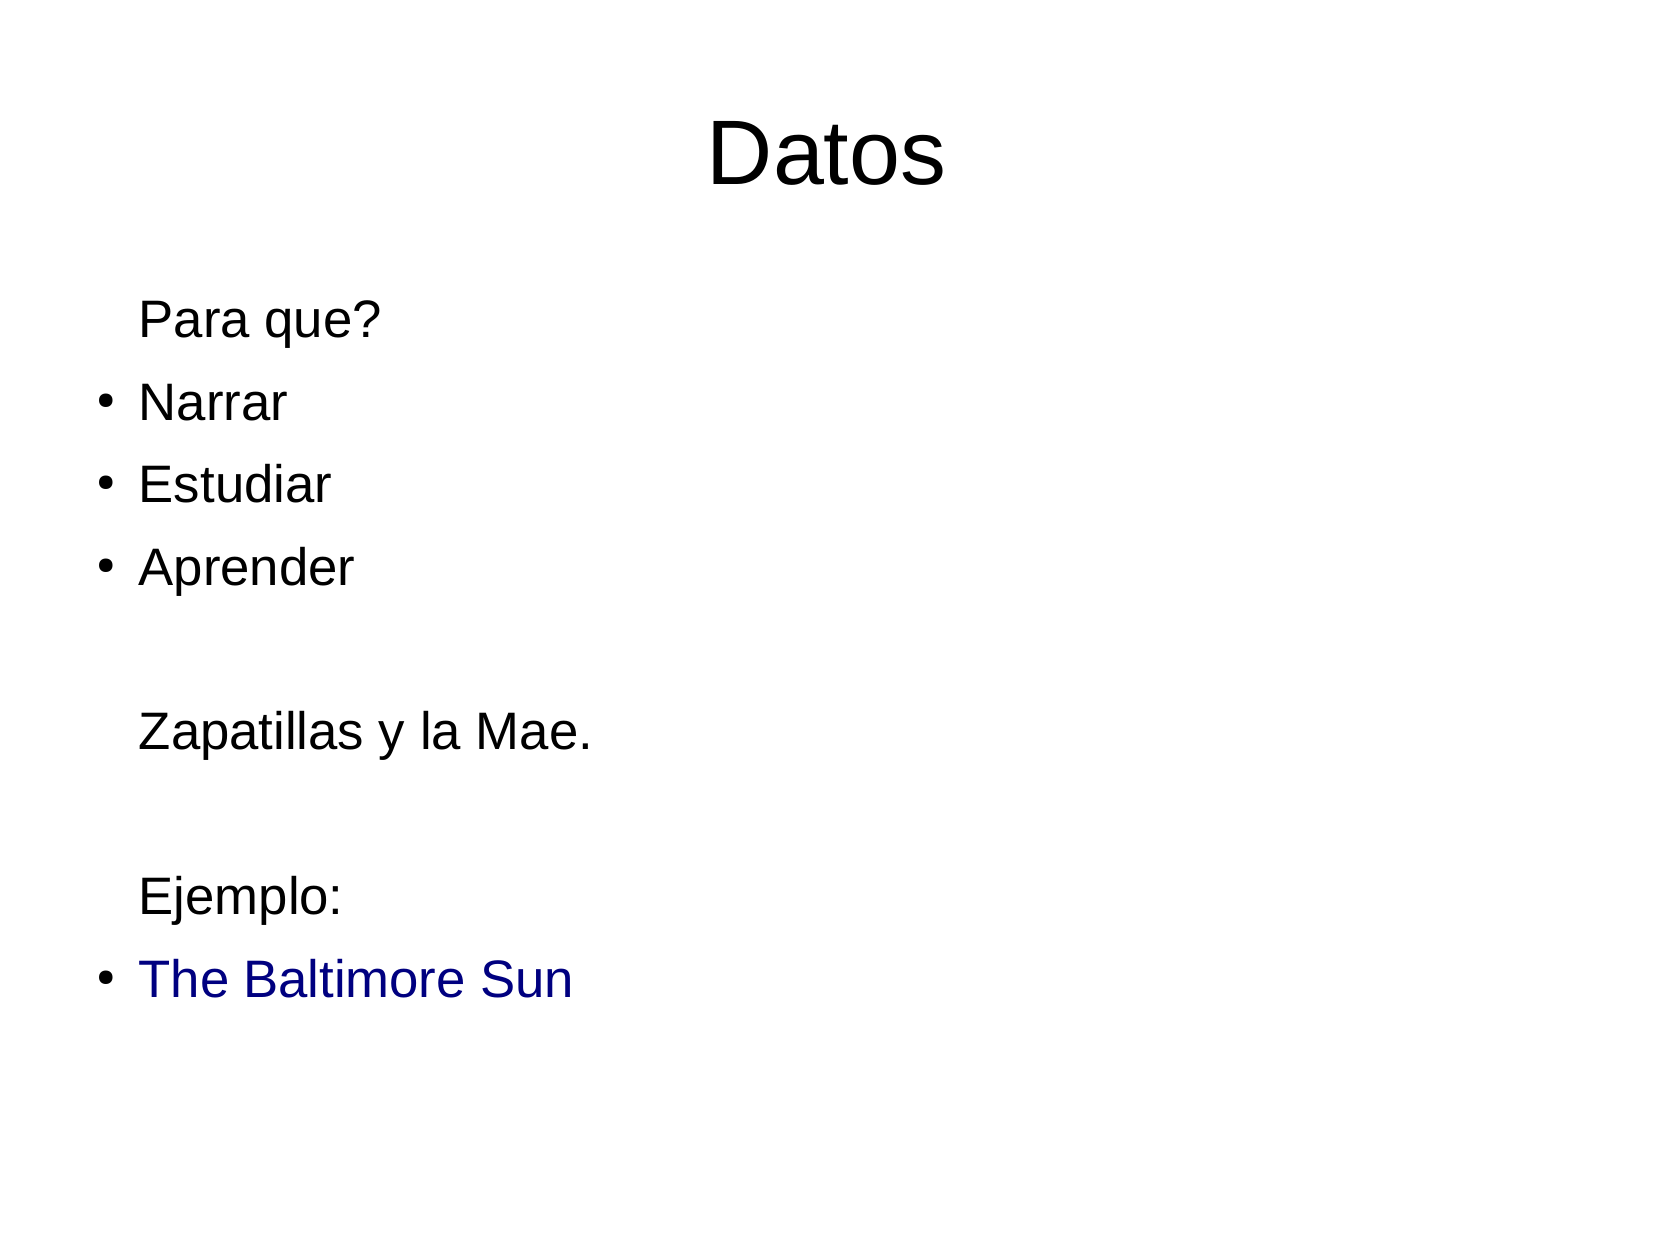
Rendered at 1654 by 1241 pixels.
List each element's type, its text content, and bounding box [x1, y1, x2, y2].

title Datos [82, 49, 1571, 257]
list Para que? Narrar Estudiar Aprender Zapatillas y la Mae. Ejemplo: The Baltimore Sun [82, 290, 1538, 1010]
